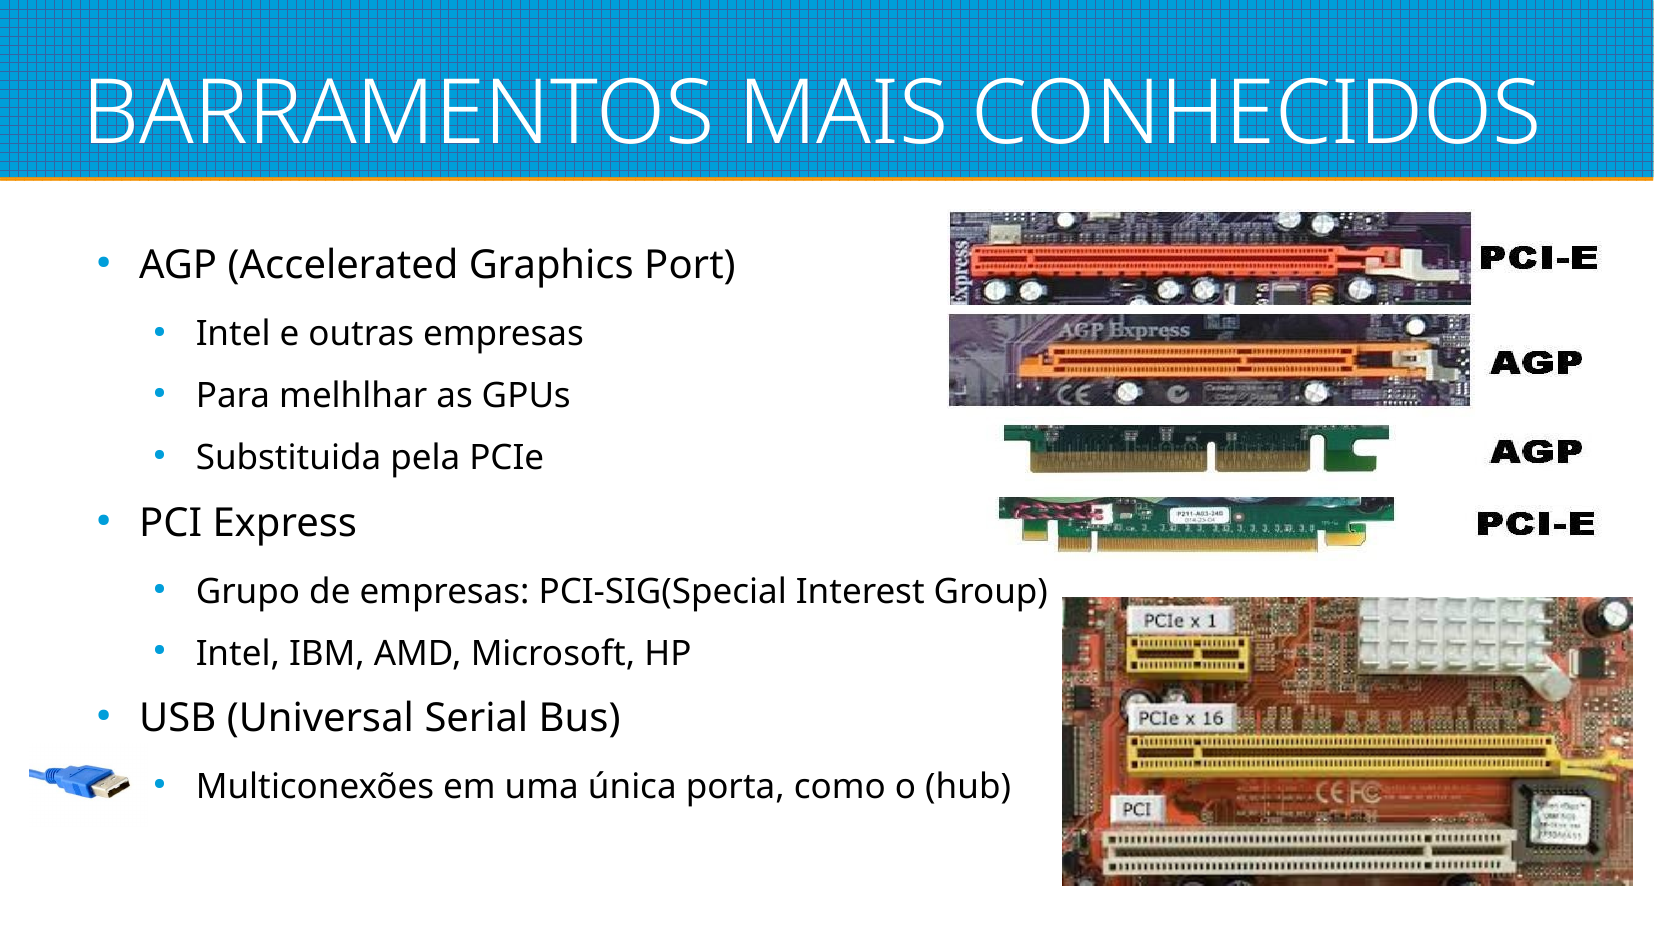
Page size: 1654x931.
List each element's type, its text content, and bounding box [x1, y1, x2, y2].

picture [1062, 597, 1633, 886]
title BARRAMENTOS MAIS CONHECIDOS [82, 14, 1571, 171]
picture [29, 743, 148, 827]
list AGP (Accelerated Graphics Port) Intel e outras empresas Para melhlhar as GPUs Substituida pela PCIe PCI Express Grupo de empresas: PCI-SIG(Special Interest Group) Intel, IBM, AMD, Microsoft, HP USB (Universal Serial Bus) Multiconexões em uma única porta, como o (hub) [82, 236, 1563, 811]
picture [947, 209, 1617, 562]
